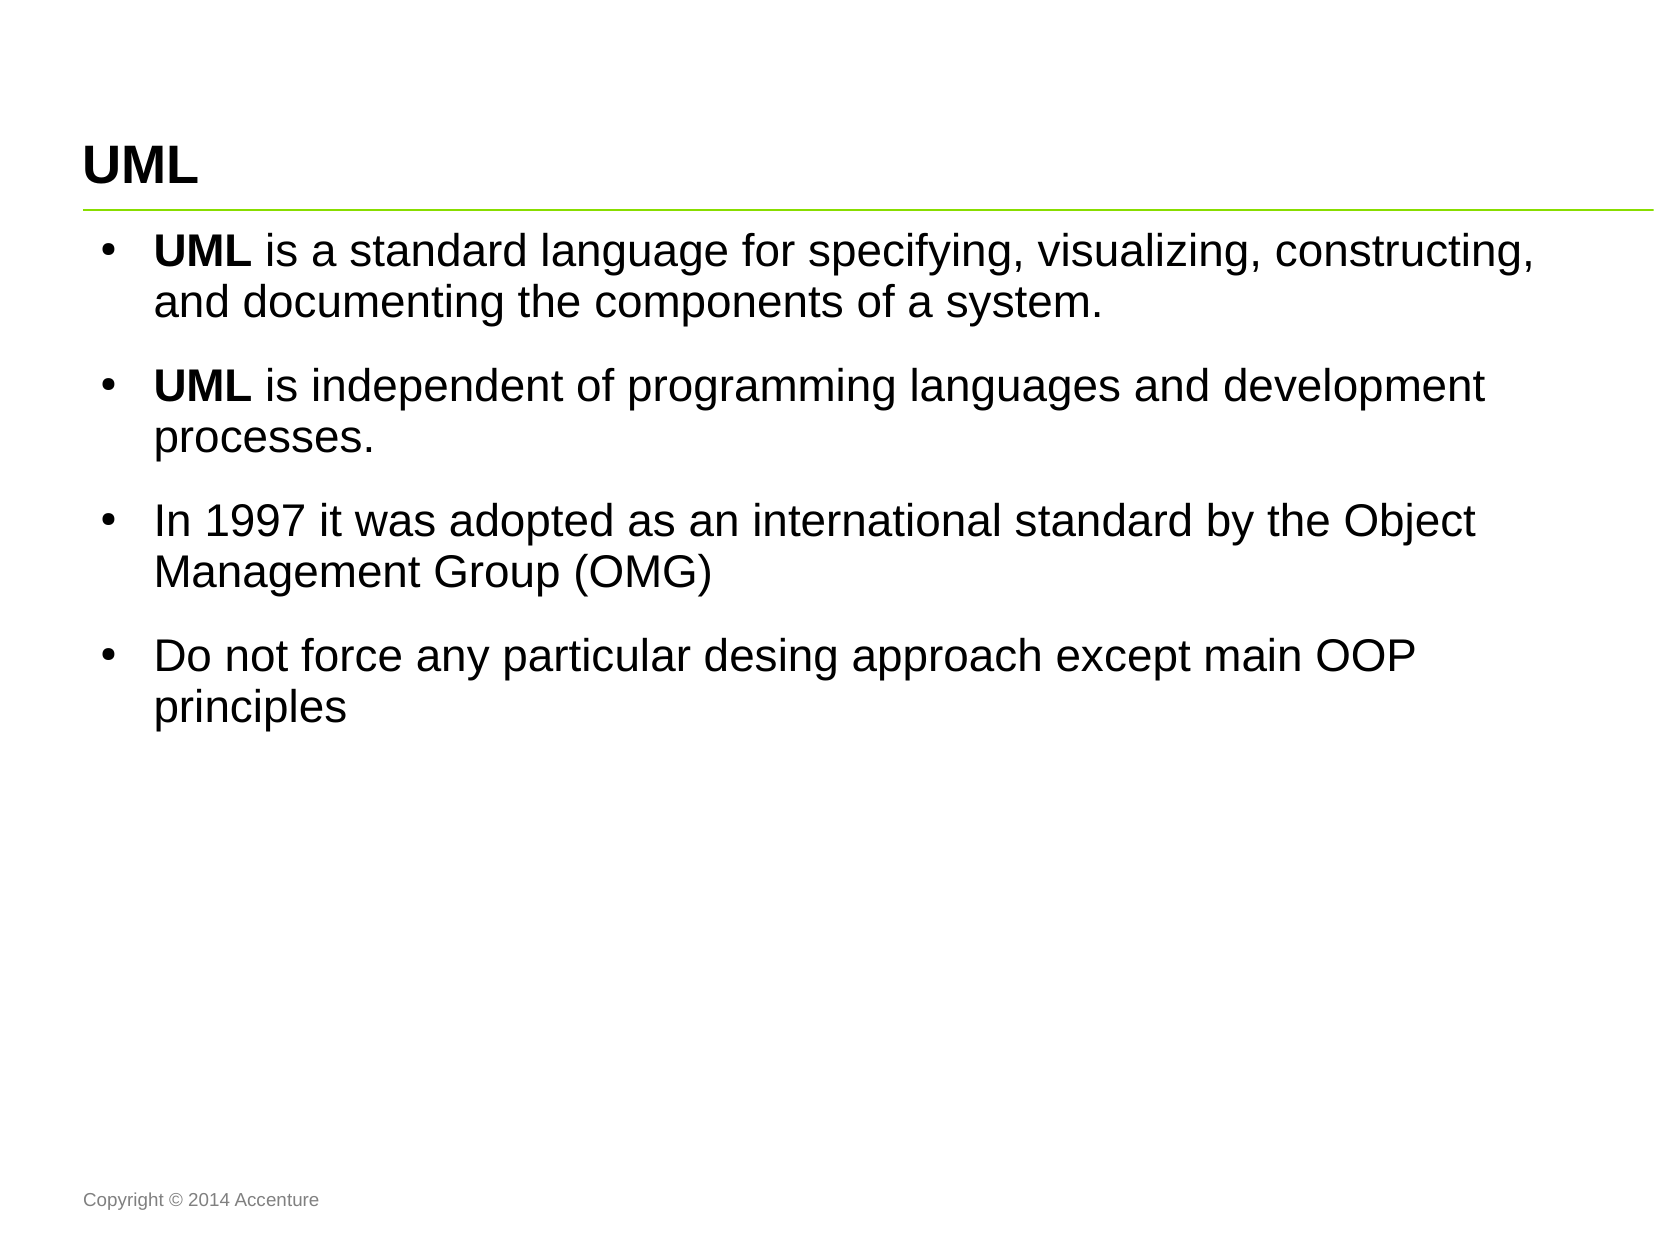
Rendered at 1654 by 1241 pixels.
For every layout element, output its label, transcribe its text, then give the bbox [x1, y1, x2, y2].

title UML [82, 94, 1654, 237]
list UML is a standard language for specifying, visualizing, constructing, and documenting the components of a system. UML is independent of programming languages and development processes. In 1997 it was adopted as an international standard by the Object Management Group (OMG) Do not force any particular desing approach except main OOP principles [82, 225, 1538, 1186]
